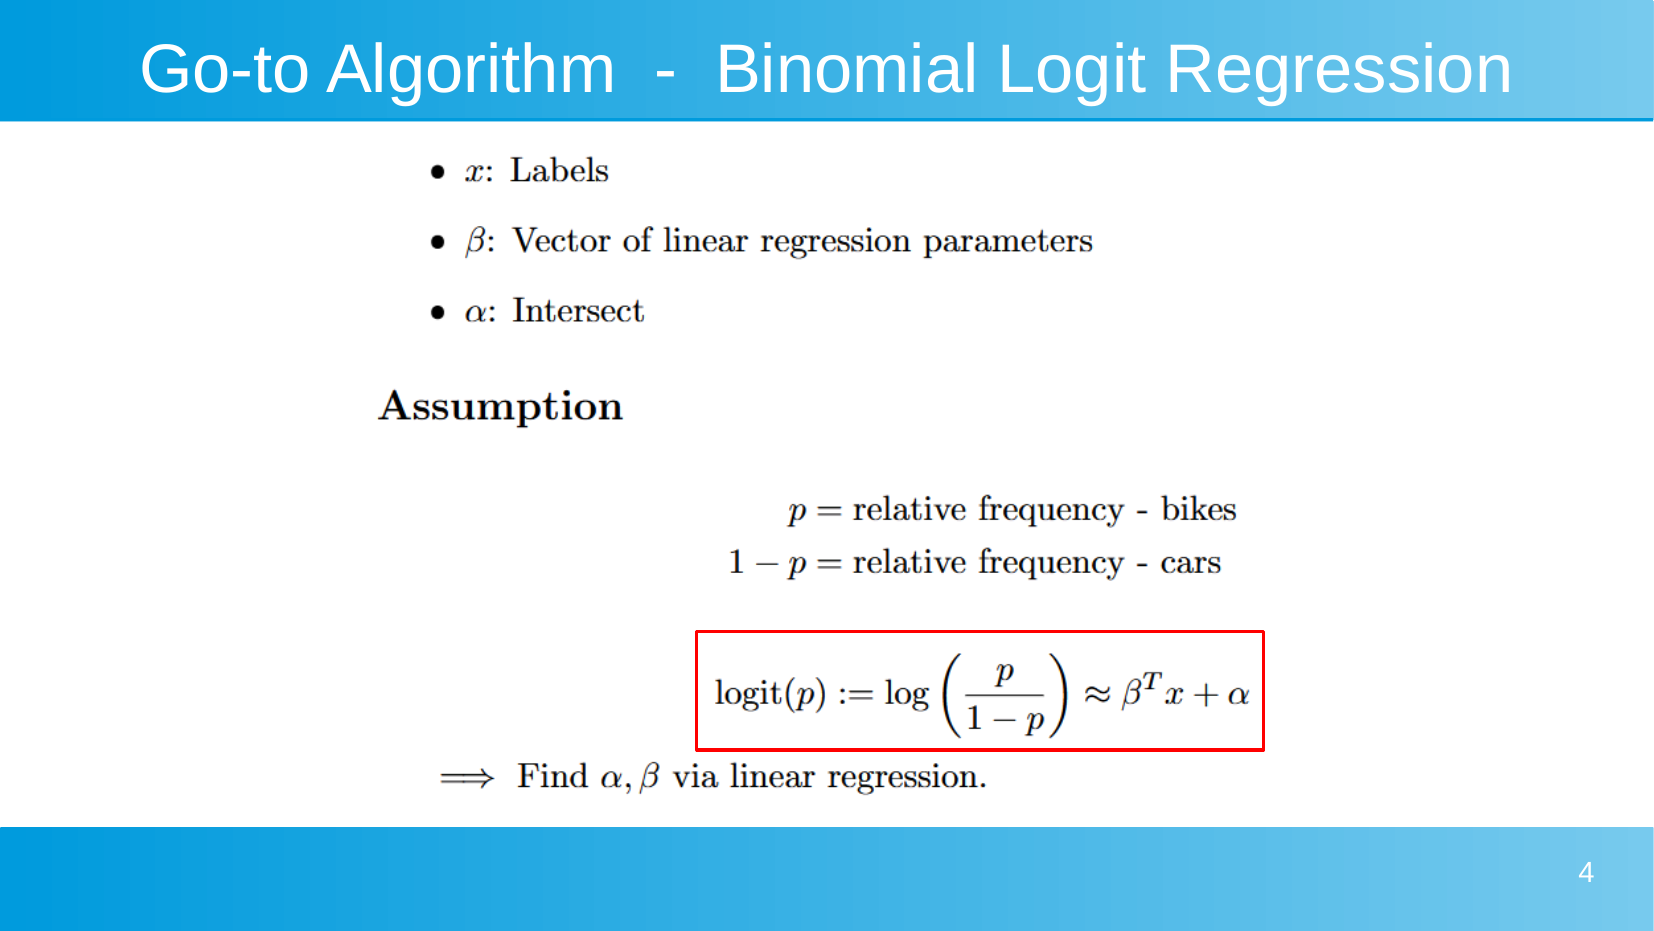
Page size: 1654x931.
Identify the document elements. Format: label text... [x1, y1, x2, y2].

title Go-to Algorithm - Binomial Logit Regression [59, 29, 1595, 108]
picture [369, 147, 1285, 823]
